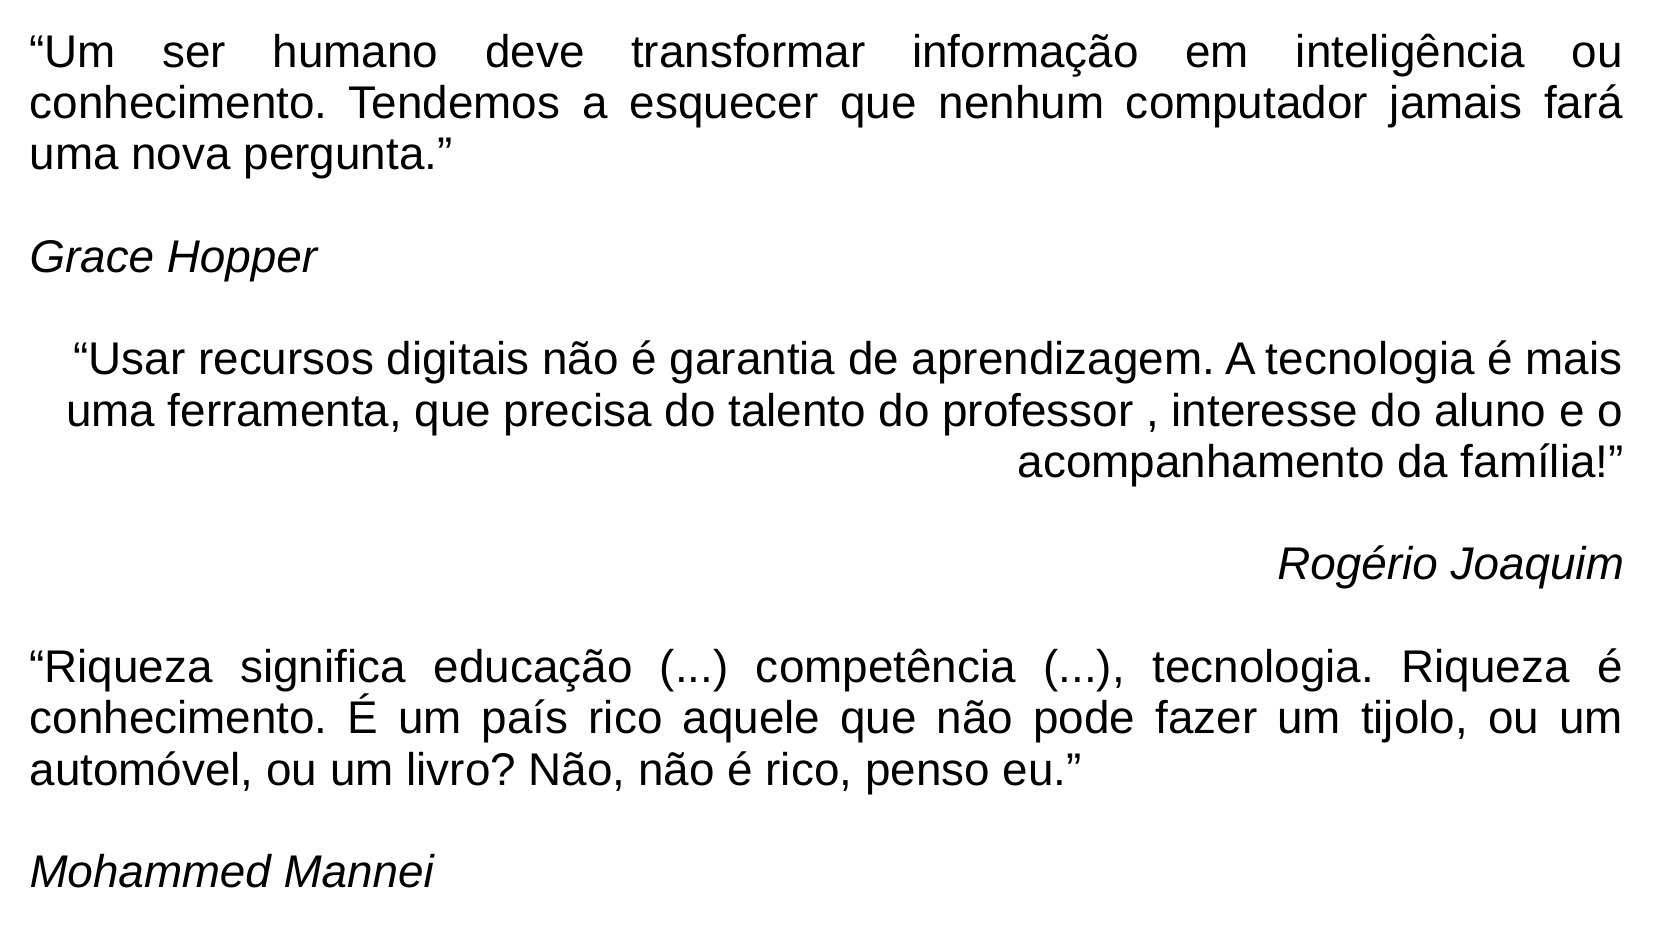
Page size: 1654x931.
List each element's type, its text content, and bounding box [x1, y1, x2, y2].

subtitle “Um ser humano deve transformar informação em inteligência ou conhecimento. Tendemos a esquecer que nenhum computador jamais fará uma nova pergunta.” Grace Hopper “Usar recursos digitais não é garantia de aprendizagem. A tecnologia é mais uma ferramenta, que precisa do talento do professor , interesse do aluno e o acompanhamento da família!” Rogério Joaquim “Riqueza significa educação (...) competência (...), tecnologia. Riqueza é conhecimento. É um país rico aquele que não pode fazer um tijolo, ou um automóvel, ou um livro? Não, não é rico, penso eu.” Mohammed Mannei [29, 25, 1625, 898]
